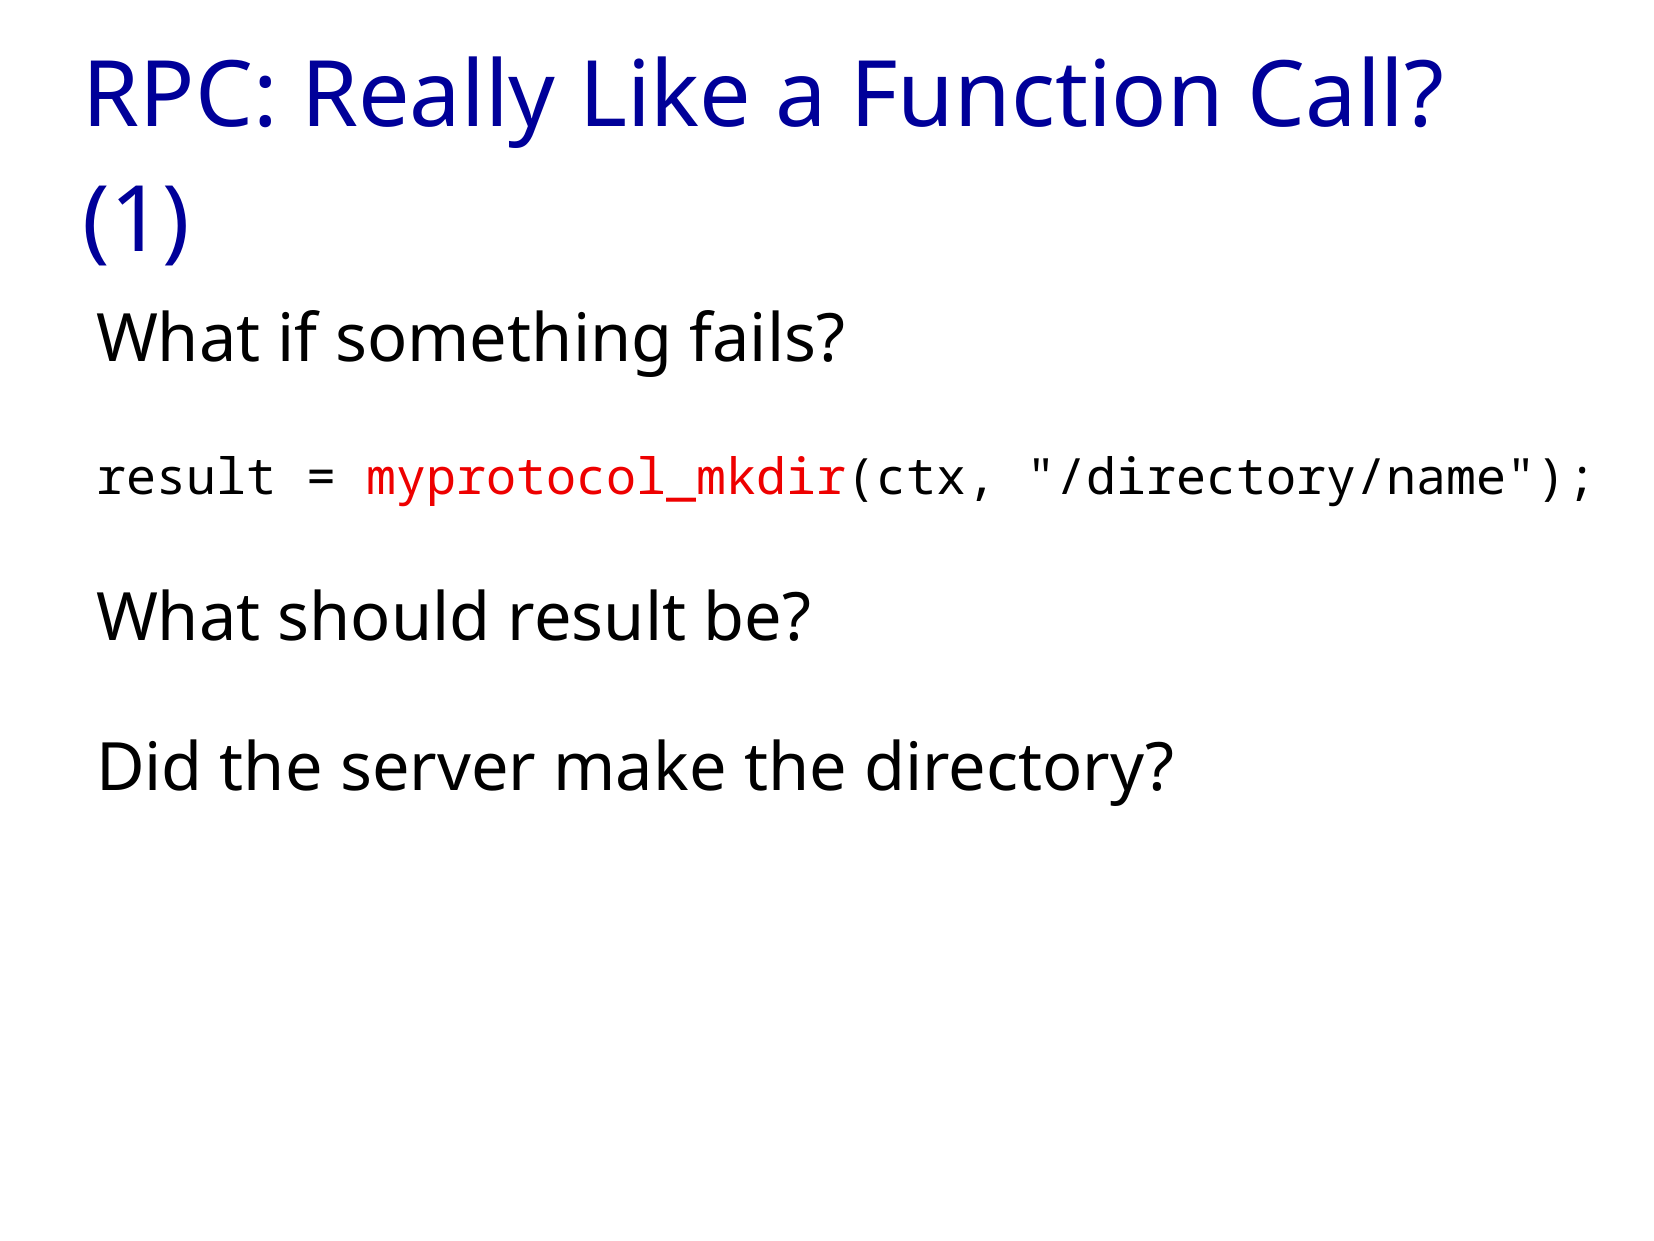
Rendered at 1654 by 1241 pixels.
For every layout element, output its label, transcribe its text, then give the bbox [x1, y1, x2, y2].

title RPC: Really Like a Function Call? (1) [82, 49, 1571, 257]
list What if something fails? result = myprotocol_mkdir(ctx, "/directory/name"); What should result be? Did the server make the directory? [60, 290, 1654, 1096]
